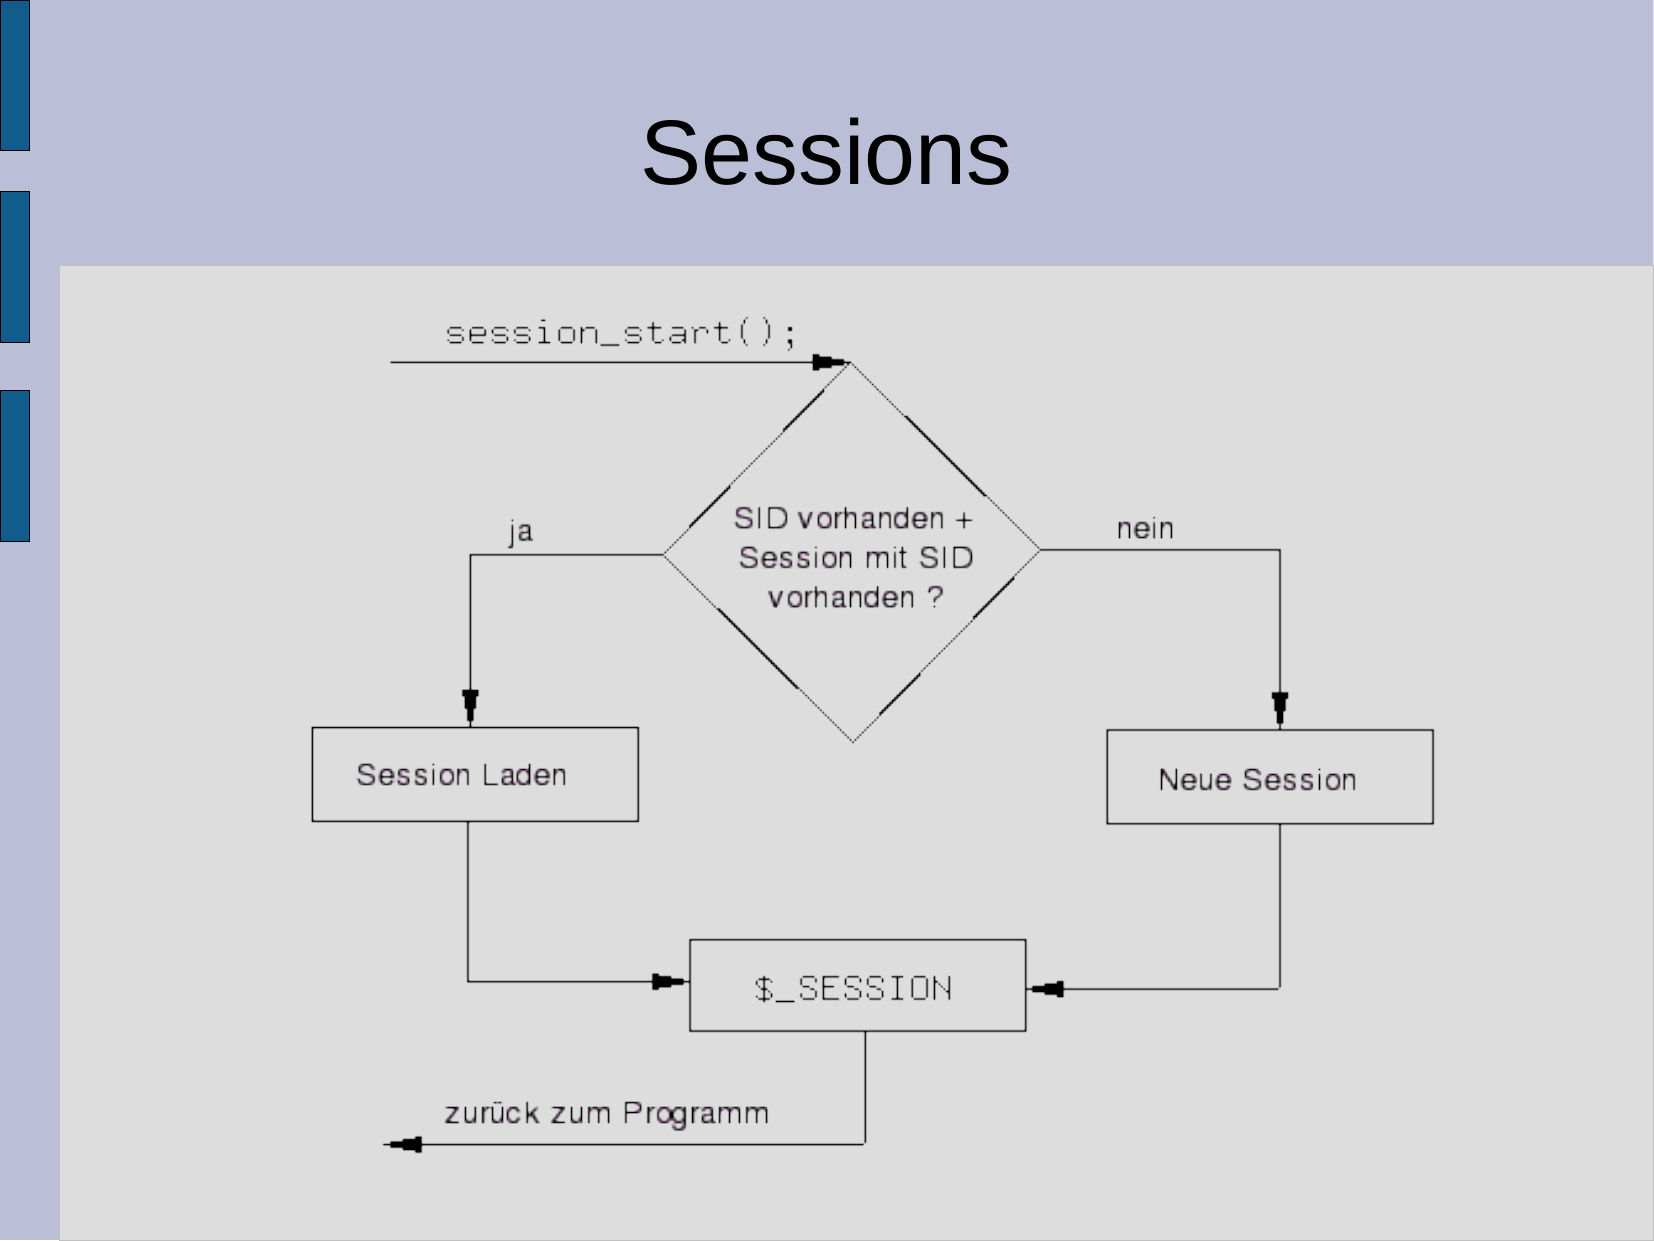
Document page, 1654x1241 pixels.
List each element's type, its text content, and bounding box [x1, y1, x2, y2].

picture [265, 273, 1477, 1228]
title Sessions [82, 56, 1571, 250]
